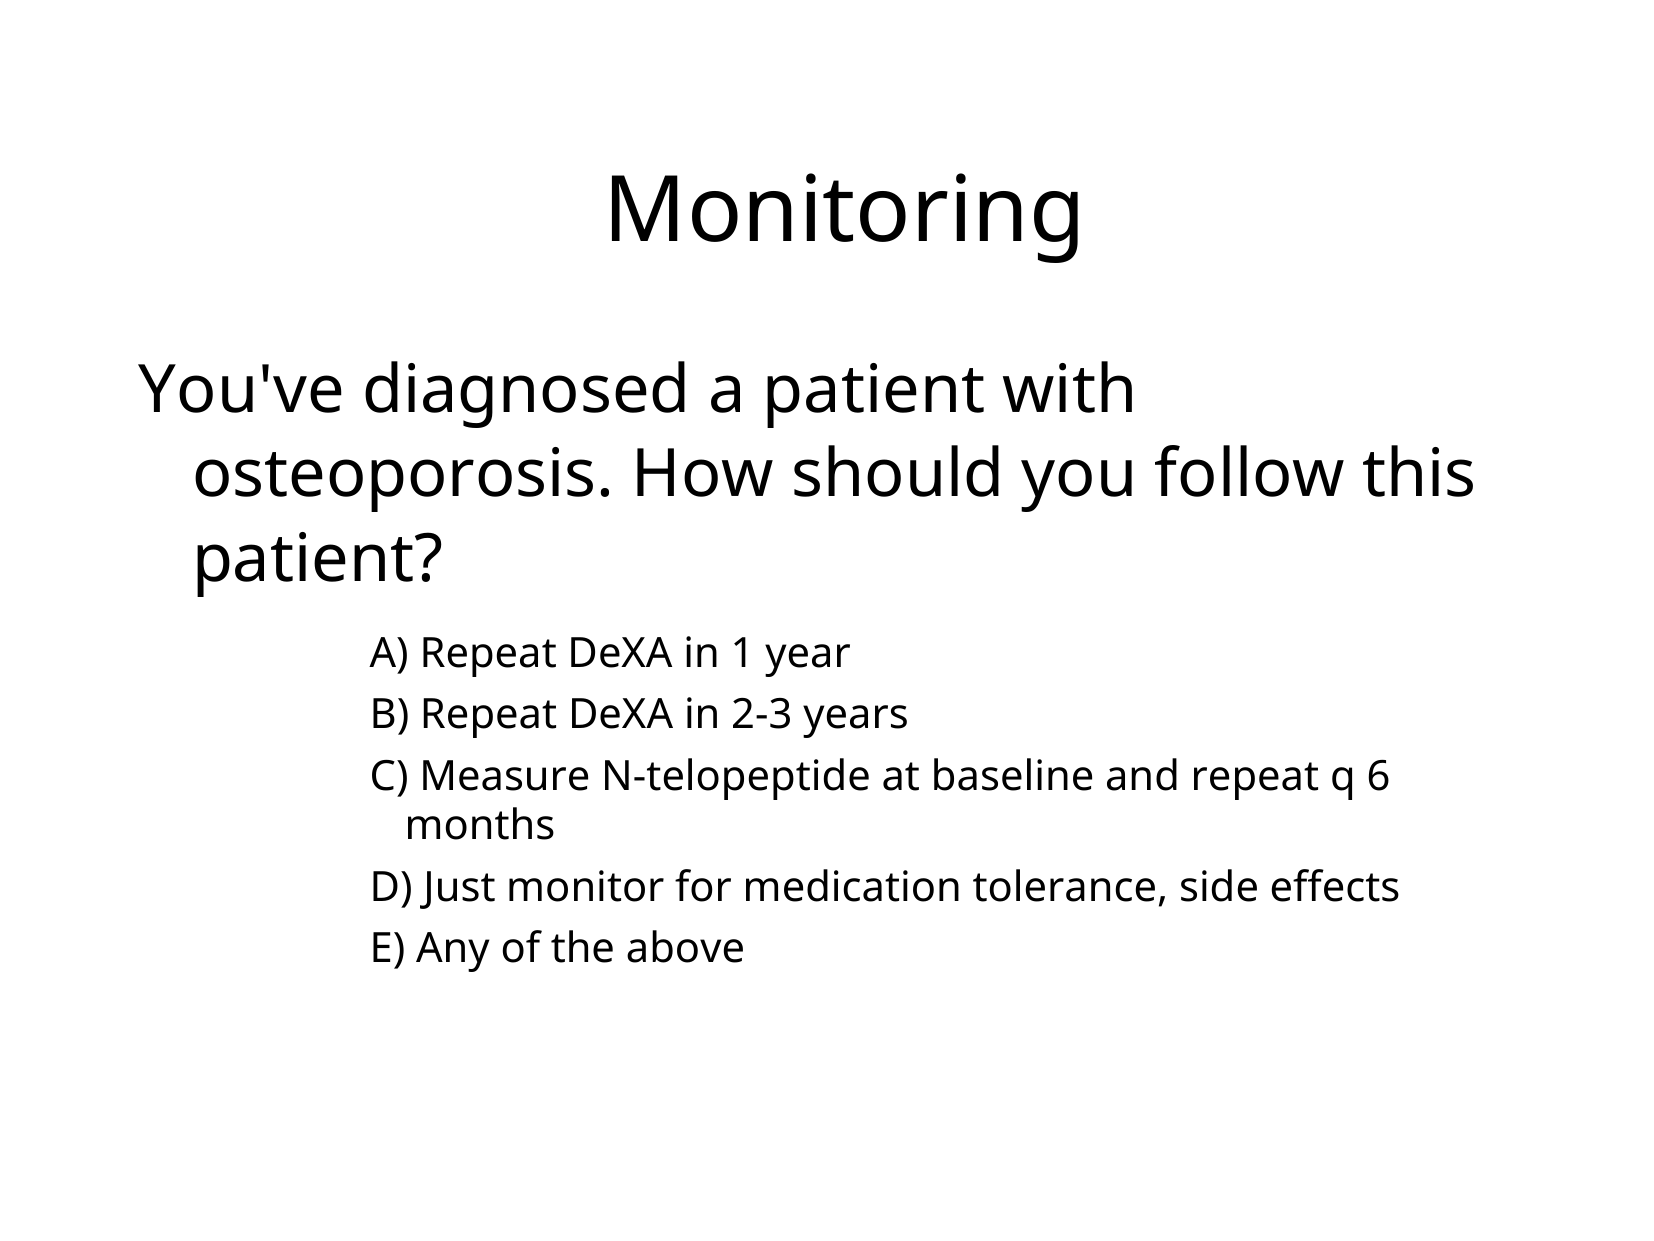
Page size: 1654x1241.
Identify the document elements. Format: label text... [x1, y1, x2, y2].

list You've diagnosed a patient with osteoporosis. How should you follow this patient? A) Repeat DeXA in 1 year B) Repeat DeXA in 2-3 years C) Measure N-telopeptide at baseline and repeat q 6 months D) Just monitor for medication tolerance, side effects E) Any of the above [121, 344, 1534, 898]
title Monitoring [121, 152, 1534, 260]
